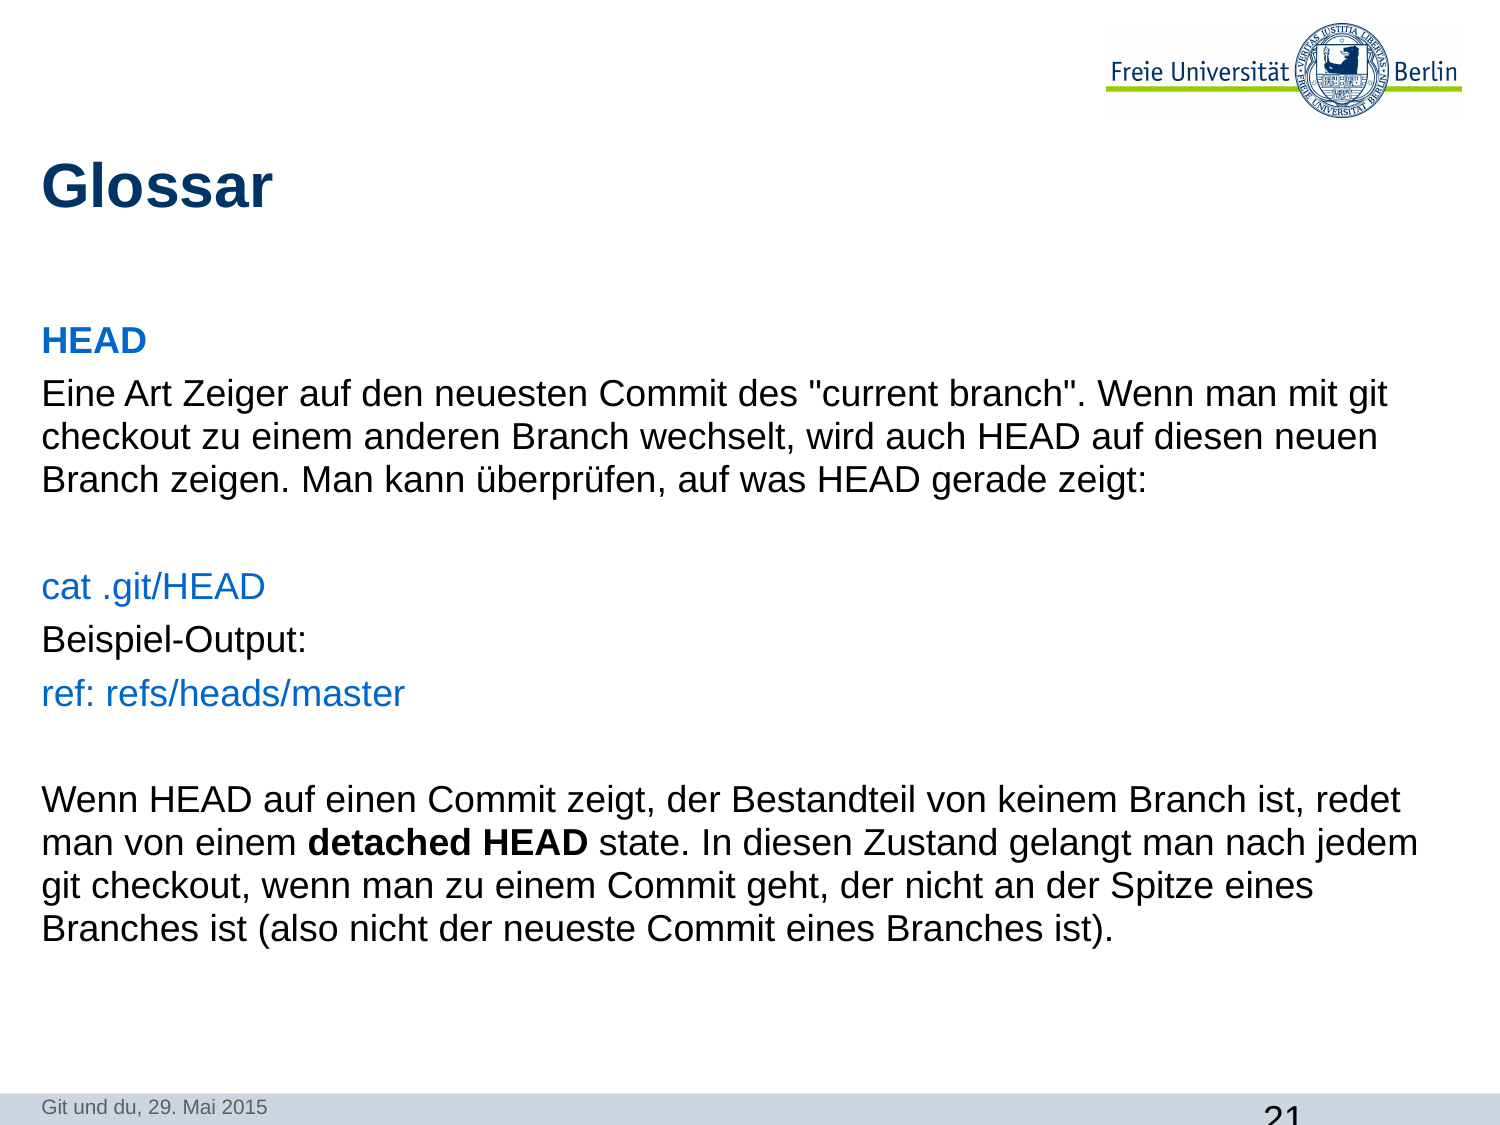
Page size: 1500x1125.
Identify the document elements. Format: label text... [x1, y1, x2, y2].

list HEAD Eine Art Zeiger auf den neuesten Commit des "current branch". Wenn man mit git checkout zu einem anderen Branch wechselt, wird auch HEAD auf diesen neuen Branch zeigen. Man kann überprüfen, auf was HEAD gerade zeigt: cat .git/HEAD Beispiel-Output: ref: refs/heads/master Wenn HEAD auf einen Commit zeigt, der Bestandteil von keinem Branch ist, redet man von einem detached HEAD state. In diesen Zustand gelangt man nach jedem git checkout, wenn man zu einem Commit geht, der nicht an der Spitze eines Branches ist (also nicht der neueste Commit eines Branches ist). [41, 265, 1460, 1064]
title Glossar [41, 150, 1460, 221]
picture [1106, 23, 1462, 118]
